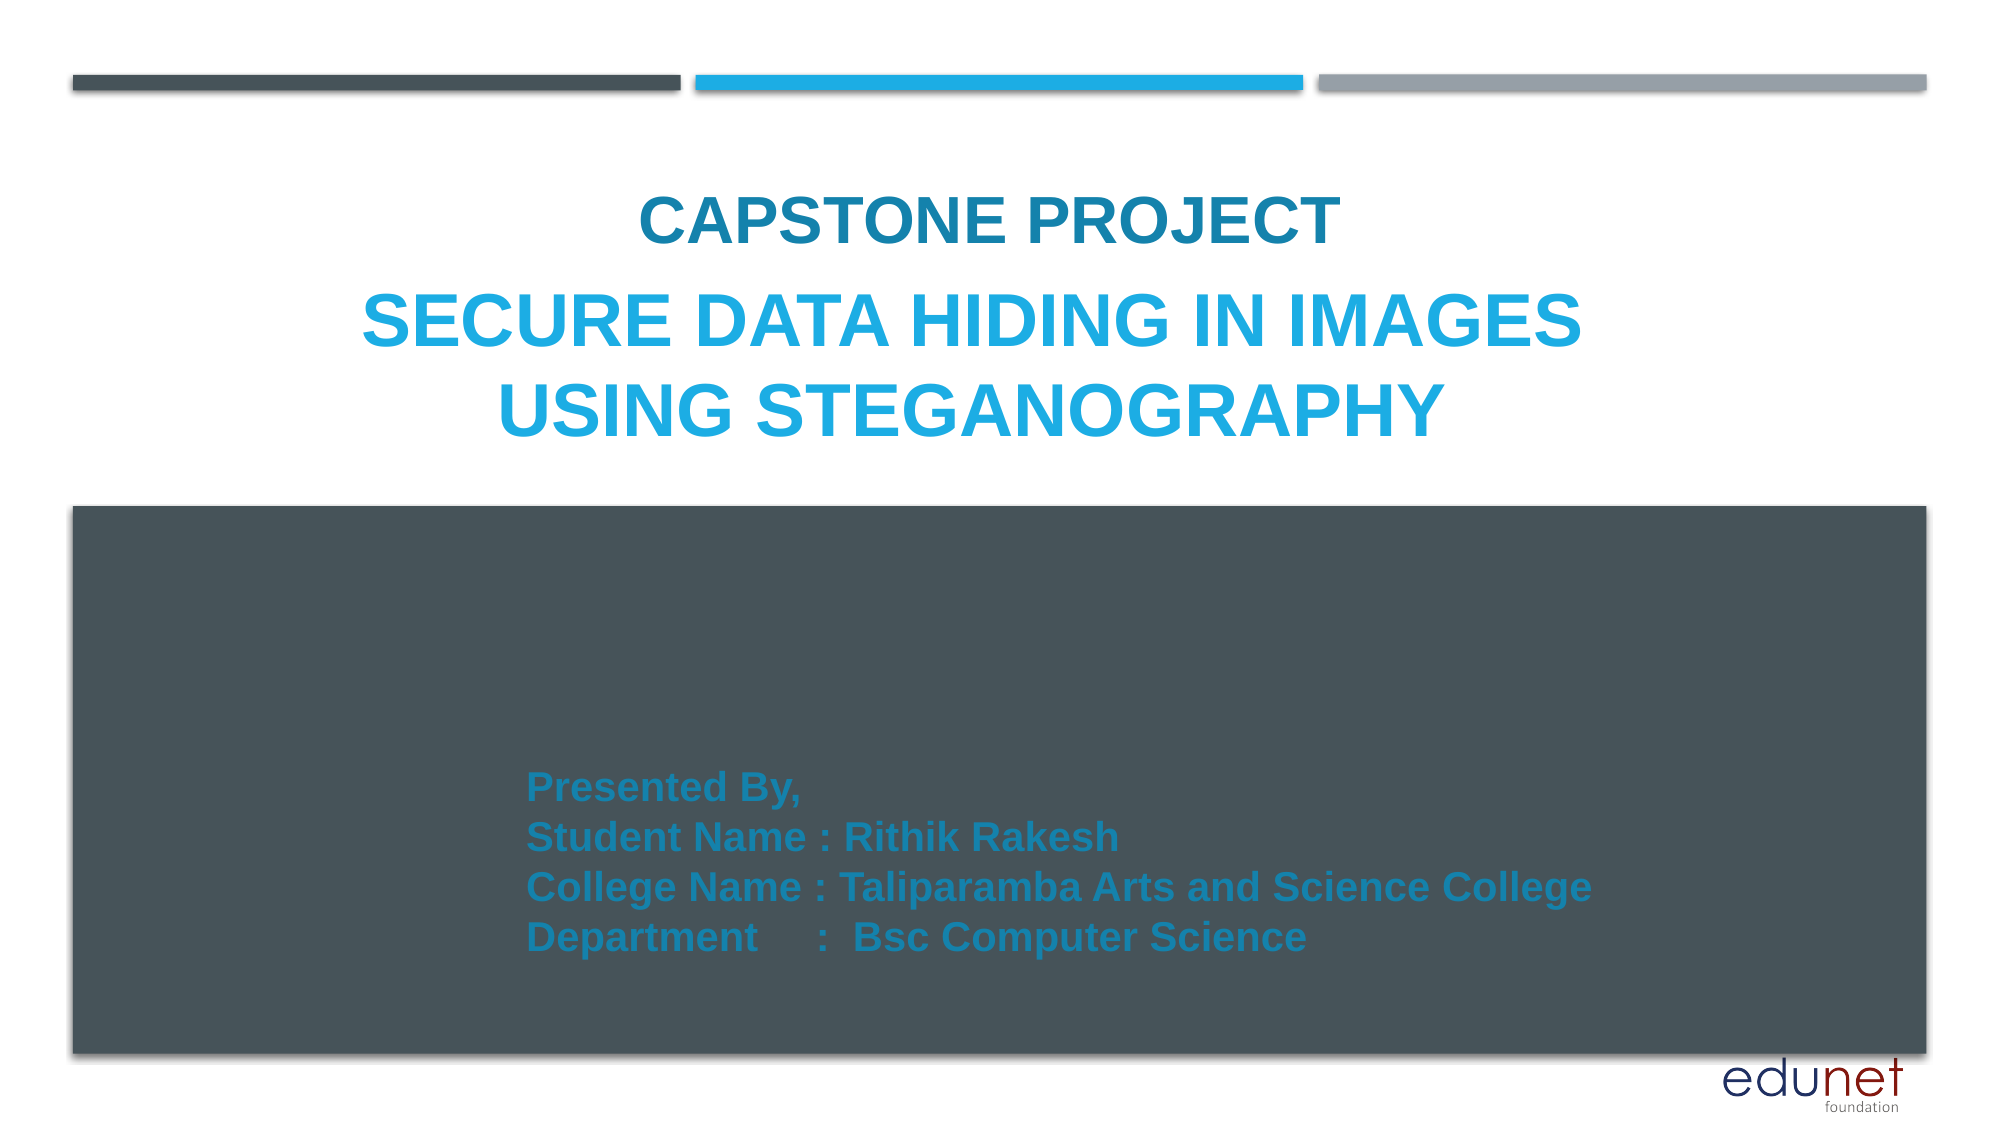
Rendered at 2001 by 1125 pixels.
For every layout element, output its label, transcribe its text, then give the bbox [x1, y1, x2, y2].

title Secure data hiding in images using steganography [222, 298, 1723, 460]
text_box Presented By, Student Name : Rithik Rakesh College Name : Taliparamba Arts and Science College Department : Bsc Computer Science [511, 752, 1821, 1018]
picture [1719, 1055, 1905, 1116]
text_box CAPSTONE PROJECT [0, 169, 2000, 265]
